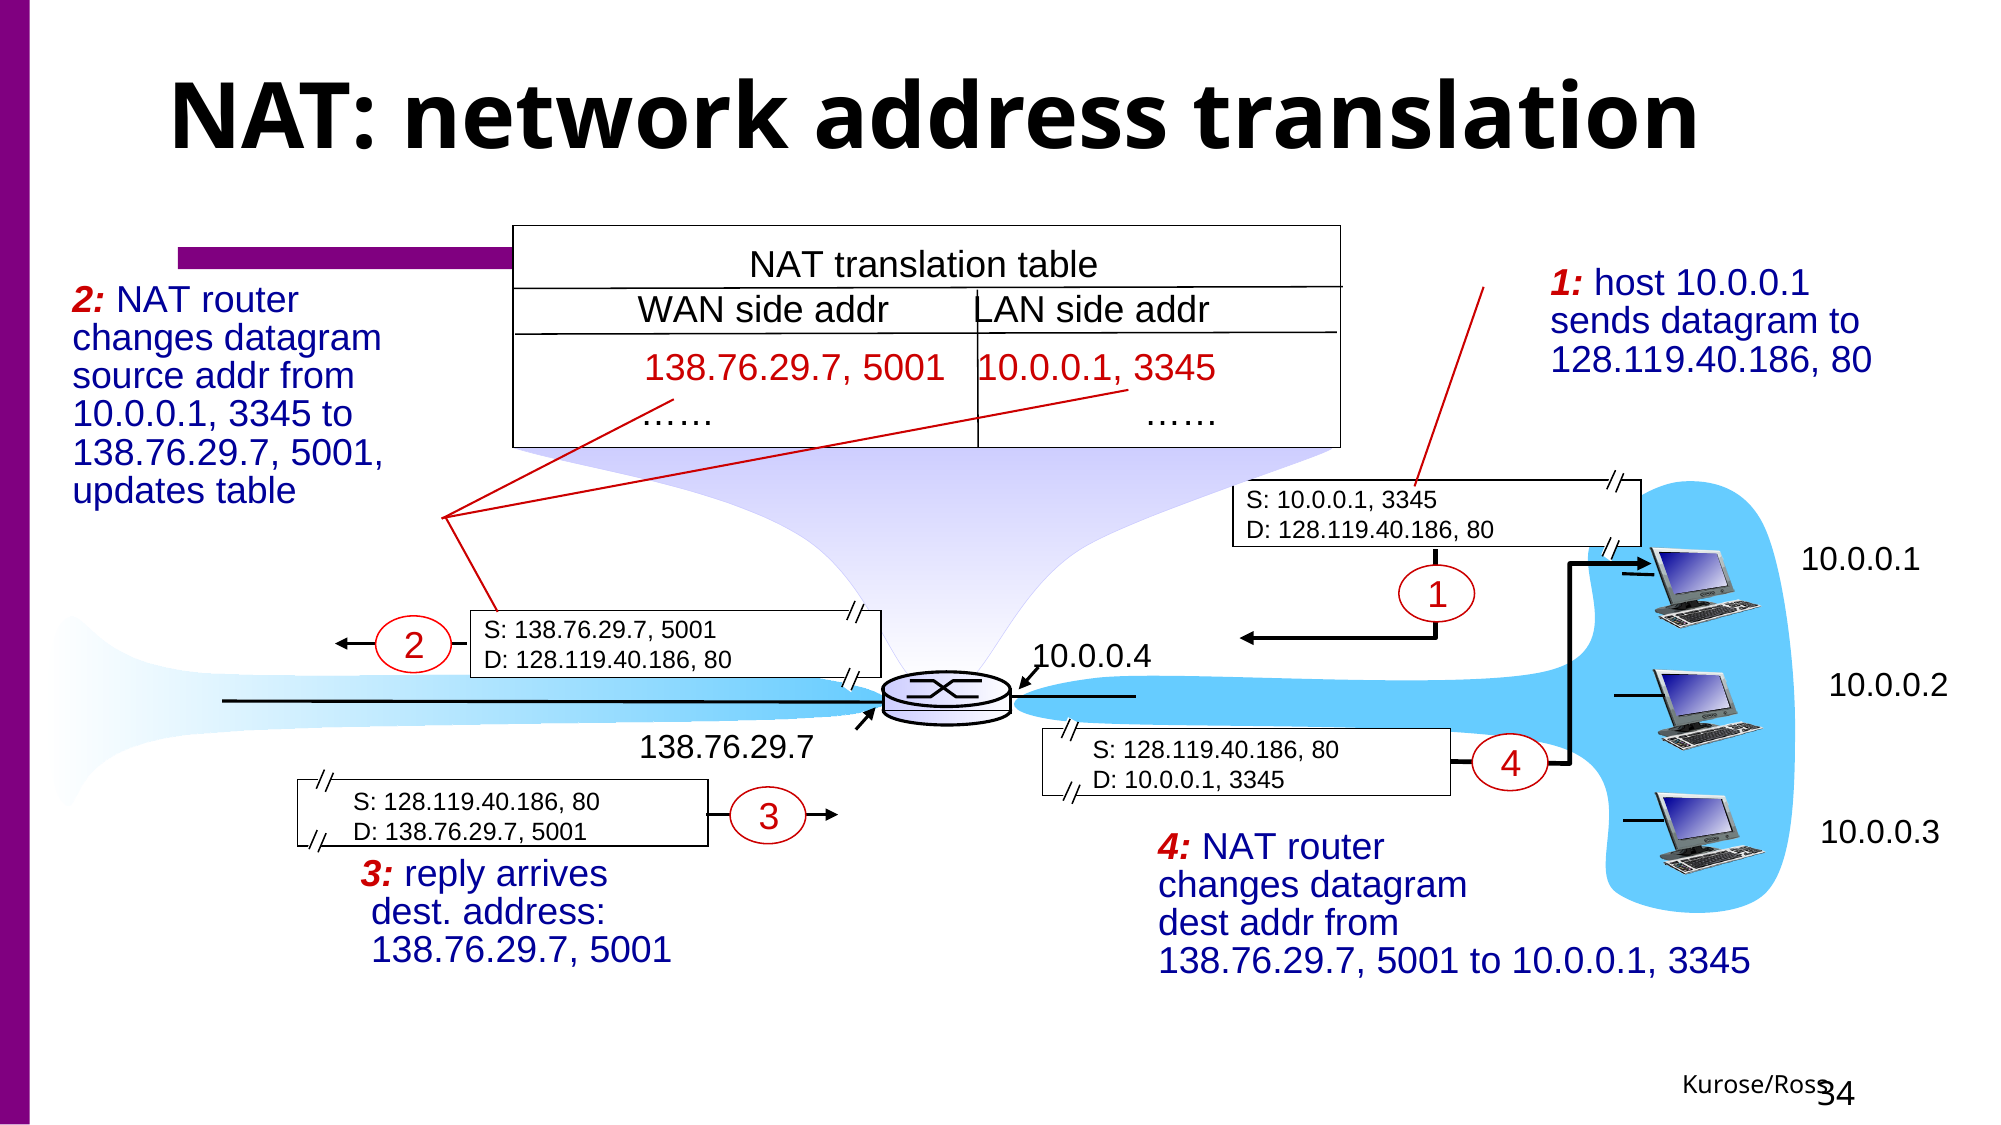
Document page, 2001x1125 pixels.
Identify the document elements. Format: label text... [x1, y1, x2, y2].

text_box [1013, 663, 1567, 806]
text_box [1605, 468, 1615, 488]
text_box S: 128.119.40.186, 80 D: 10.0.0.1, 3345 [1077, 726, 1464, 832]
text_box 10.0.0.2 [1813, 655, 1964, 711]
text_box [375, 622, 389, 666]
text_box [440, 624, 452, 665]
text_box 4: NAT router changes datagram dest addr from 138.76.29.7, 5001 to 10.0.0.1, 3345 [1143, 821, 1777, 1028]
text_box NAT translation table WAN side addr LAN side addr [622, 289, 976, 333]
text_box 10.0.0.4 [1017, 626, 1168, 682]
text_box S: 128.119.40.186, 80 D: 138.76.29.7, 5001 [338, 777, 728, 883]
text_box S: 10.0.0.1, 3345 D: 128.119.40.186, 80 [1231, 475, 1618, 551]
text_box 10.0.0.3 [1805, 802, 1956, 858]
text_box NAT translation table WAN side addr LAN side addr [622, 232, 1226, 287]
picture [1649, 665, 1790, 757]
text_box 2 [389, 613, 440, 674]
picture [1646, 543, 1788, 635]
text_box [1608, 469, 1622, 495]
text_box [1398, 571, 1412, 615]
text_box 138.76.29.7, 5001 10.0.0.1, 3345 …… …… [625, 335, 1236, 441]
text_box 1: host 10.0.0.1 sends datagram to 128.119.40.186, 80 [1535, 257, 1888, 388]
text_box [1463, 573, 1475, 614]
text_box [1663, 797, 1732, 840]
text_box NAT translation table WAN side addr LAN side addr [979, 288, 1226, 332]
text_box [730, 794, 743, 837]
text_box [560, 427, 843, 479]
text_box [512, 225, 1341, 287]
text_box 4 [1485, 731, 1537, 792]
text_box [1573, 566, 1796, 821]
text_box [1587, 479, 1771, 561]
text_box [512, 290, 625, 459]
text_box S: 138.76.29.7, 5001 D: 128.119.40.186, 80 [469, 606, 858, 682]
text_box 1 [1412, 562, 1463, 623]
text_box [1472, 741, 1485, 784]
text_box [795, 795, 806, 836]
text_box [297, 767, 338, 855]
text_box [1659, 551, 1728, 594]
picture [1651, 788, 1792, 881]
text_box [46, 288, 1341, 806]
text_box Kurose/Ross [1210, 1060, 1844, 1109]
title NAT: network address translation [116, 37, 1887, 187]
text_box 138.76.29.7 [624, 717, 830, 774]
text_box 3: reply arrives dest. address: 138.76.29.7, 5001 [345, 848, 688, 979]
text_box 2: NAT router changes datagram source addr from 10.0.0.1, 3345 to 138.76.29.7, 5001, updates table [57, 274, 400, 519]
text_box 10.0.0.1 [1786, 529, 1936, 585]
text_box 3 [743, 784, 795, 845]
